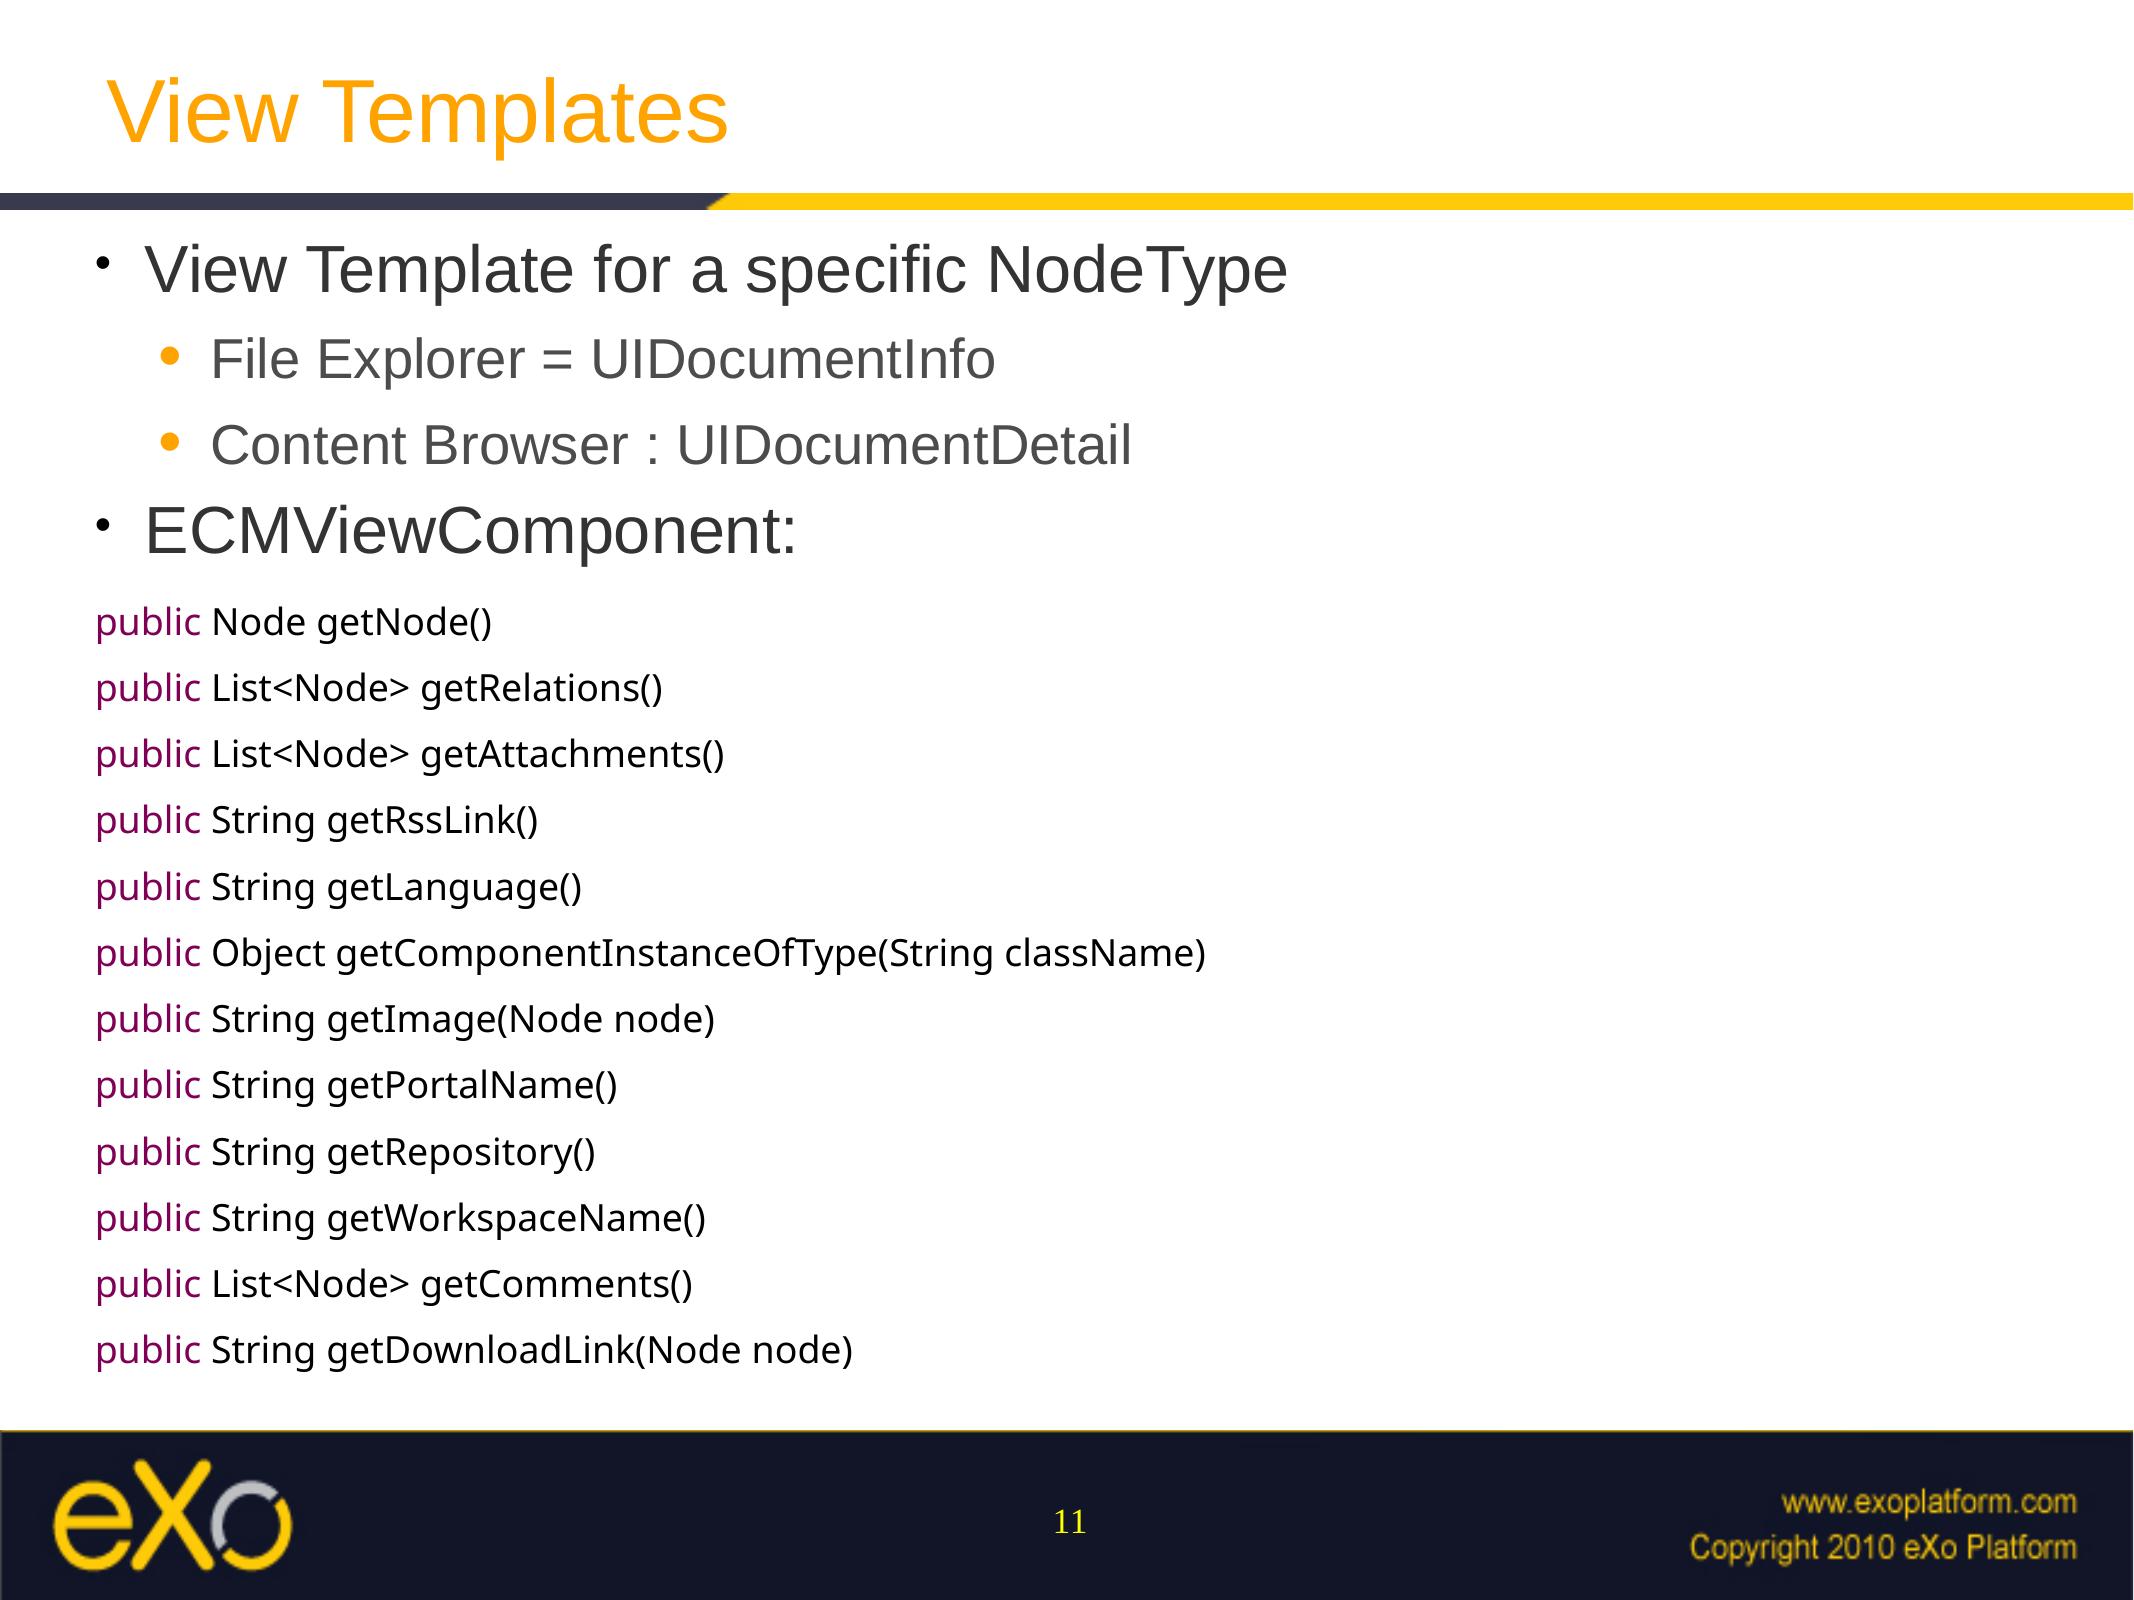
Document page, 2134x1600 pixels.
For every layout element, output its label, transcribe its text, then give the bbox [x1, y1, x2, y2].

picture [0, 1430, 2134, 1600]
title View Templates [106, 55, 2025, 184]
list View Template for a specific NodeType File Explorer = UIDocumentInfo Content Browser : UIDocumentDetail ECMViewComponent: public Node getNode()‏ public List<Node> getRelations()‏ public List<Node> getAttachments()‏ public String getRssLink()‏ public String getLanguage() public Object getComponentInstanceOfType(String className) public String getImage(Node node)‏ public String getPortalName()‏ public String getRepository()‏ public String getWorkspaceName()‏ public List<Node> getComments() public String getDownloadLink(Node node)‏ [94, 249, 2013, 1467]
picture [0, 193, 2134, 210]
